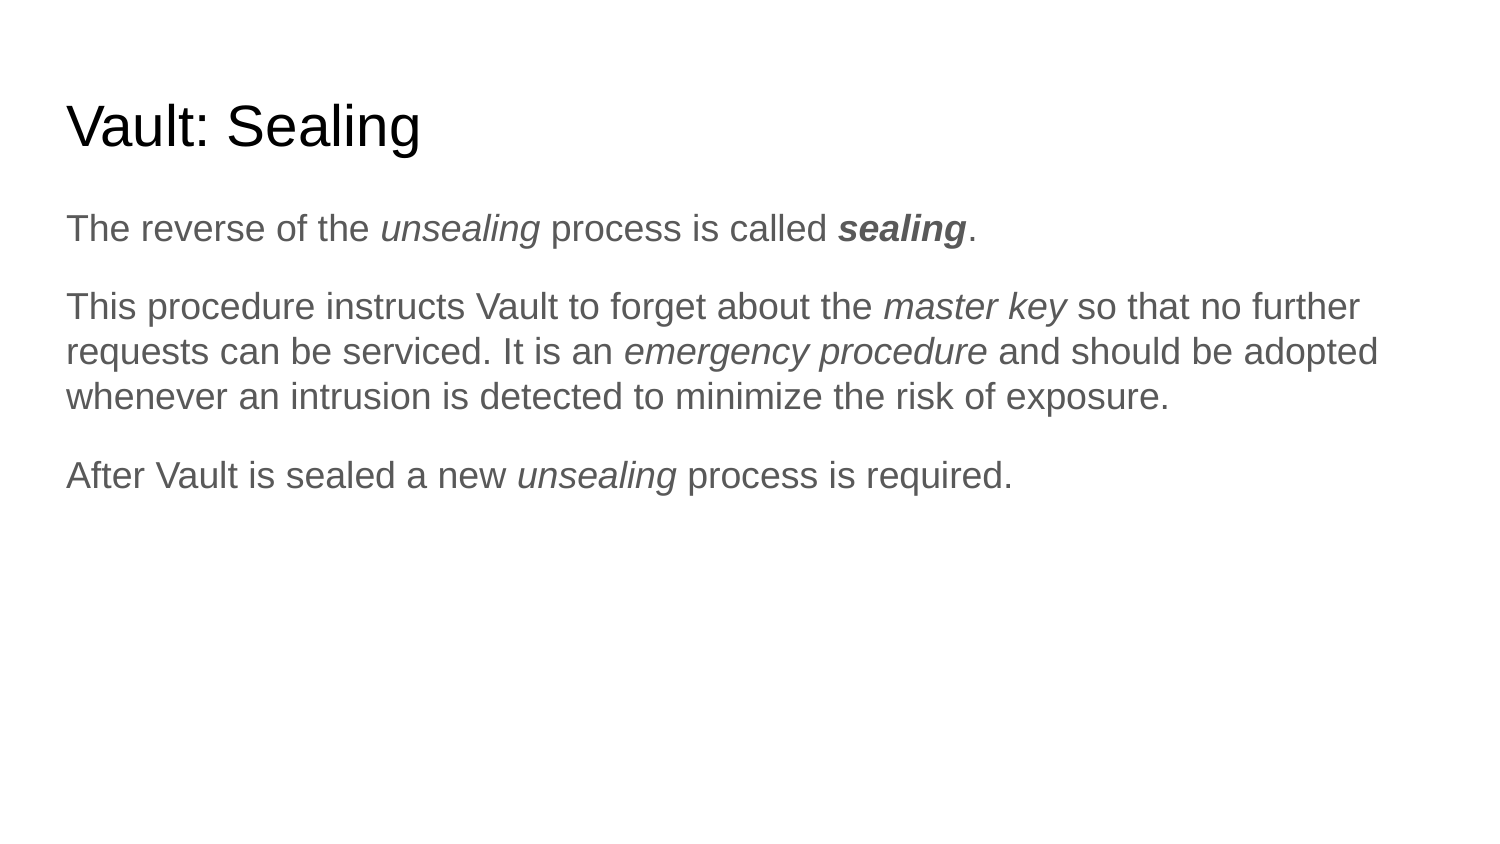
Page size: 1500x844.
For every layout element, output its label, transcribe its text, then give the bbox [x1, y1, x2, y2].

list The reverse of the unsealing process is called sealing. This procedure instructs Vault to forget about the master key so that no further requests can be serviced. It is an emergency procedure and should be adopted whenever an intrusion is detected to minimize the risk of exposure. After Vault is sealed a new unsealing process is required. [51, 189, 1449, 750]
title Vault: Sealing [51, 72, 1449, 167]
